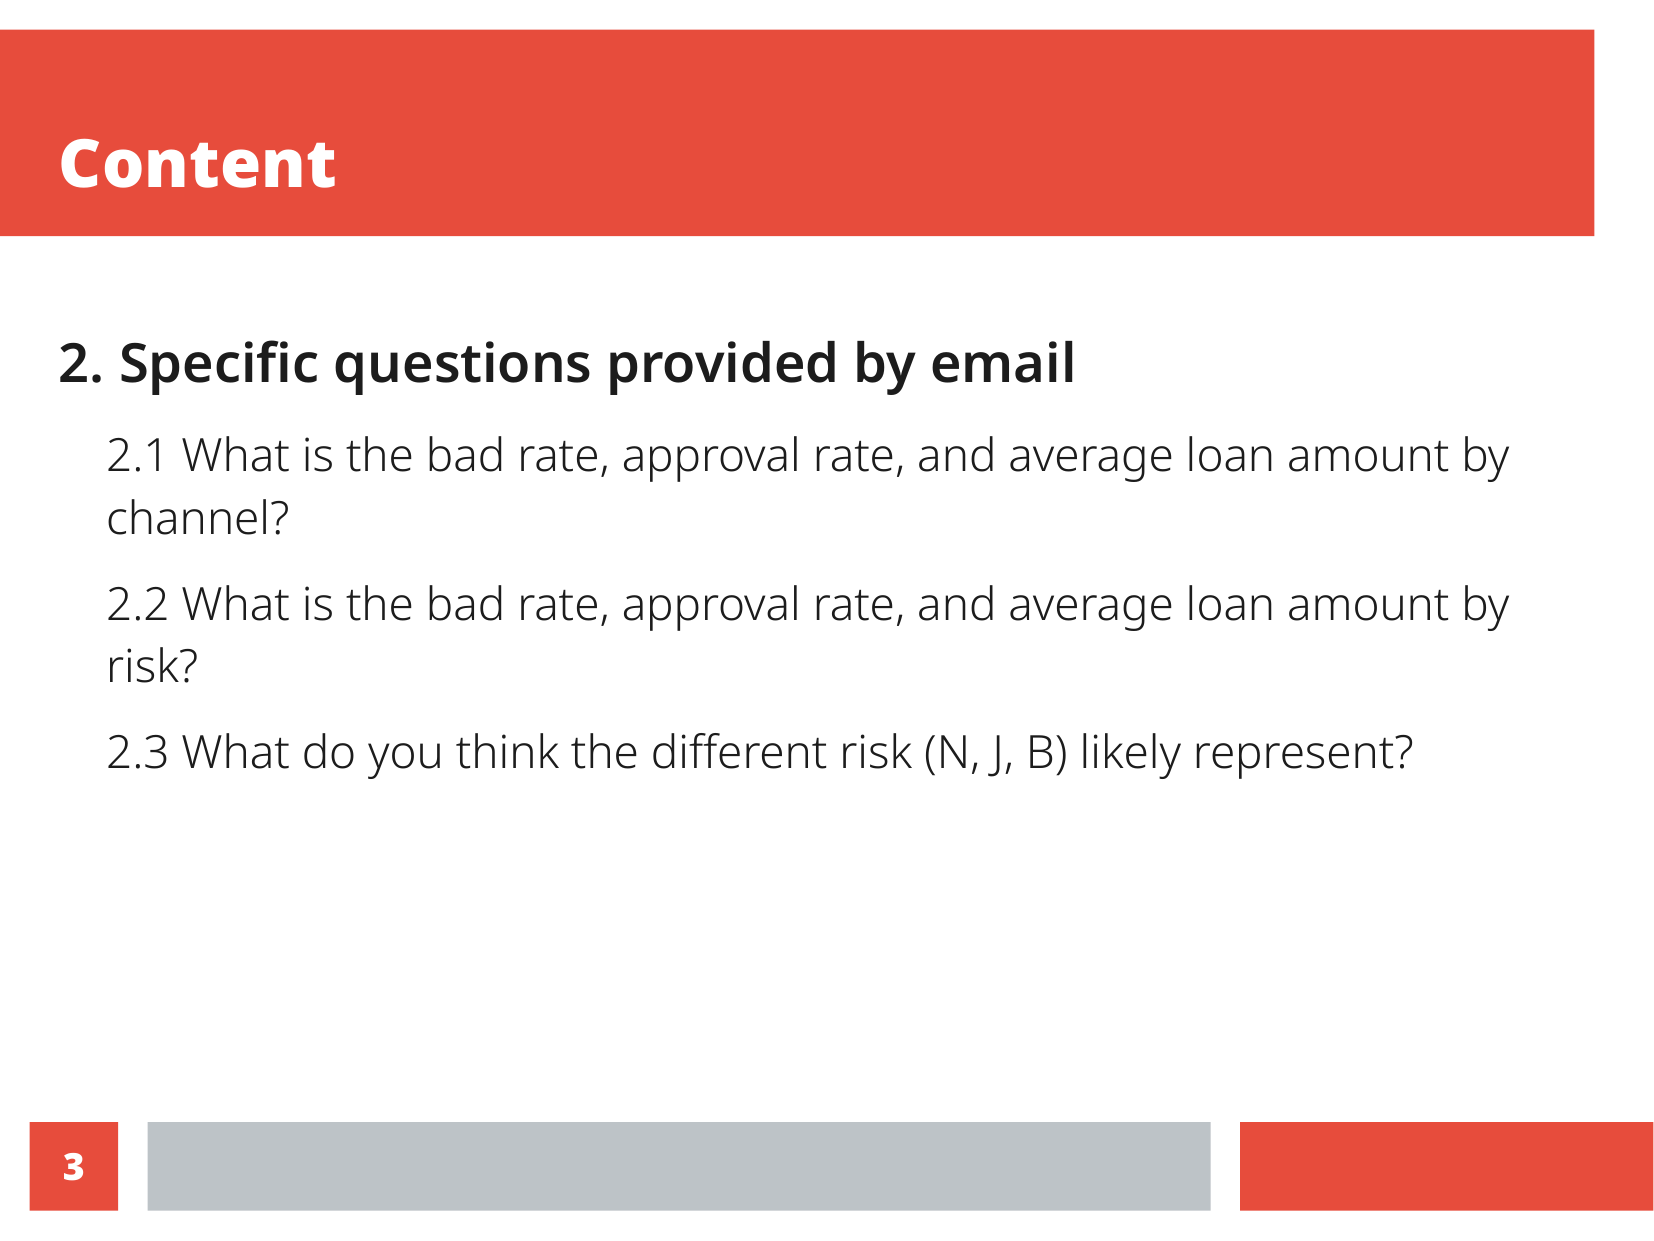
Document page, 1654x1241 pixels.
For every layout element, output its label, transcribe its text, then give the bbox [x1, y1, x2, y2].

title Content [59, 59, 1595, 207]
list 2. Specific questions provided by email 2.1 What is the bad rate, approval rate, and average loan amount by channel? 2.2 What is the bad rate, approval rate, and average loan amount by risk? 2.3 What do you think the different risk (N, J, B) likely represent? [59, 324, 1565, 1093]
